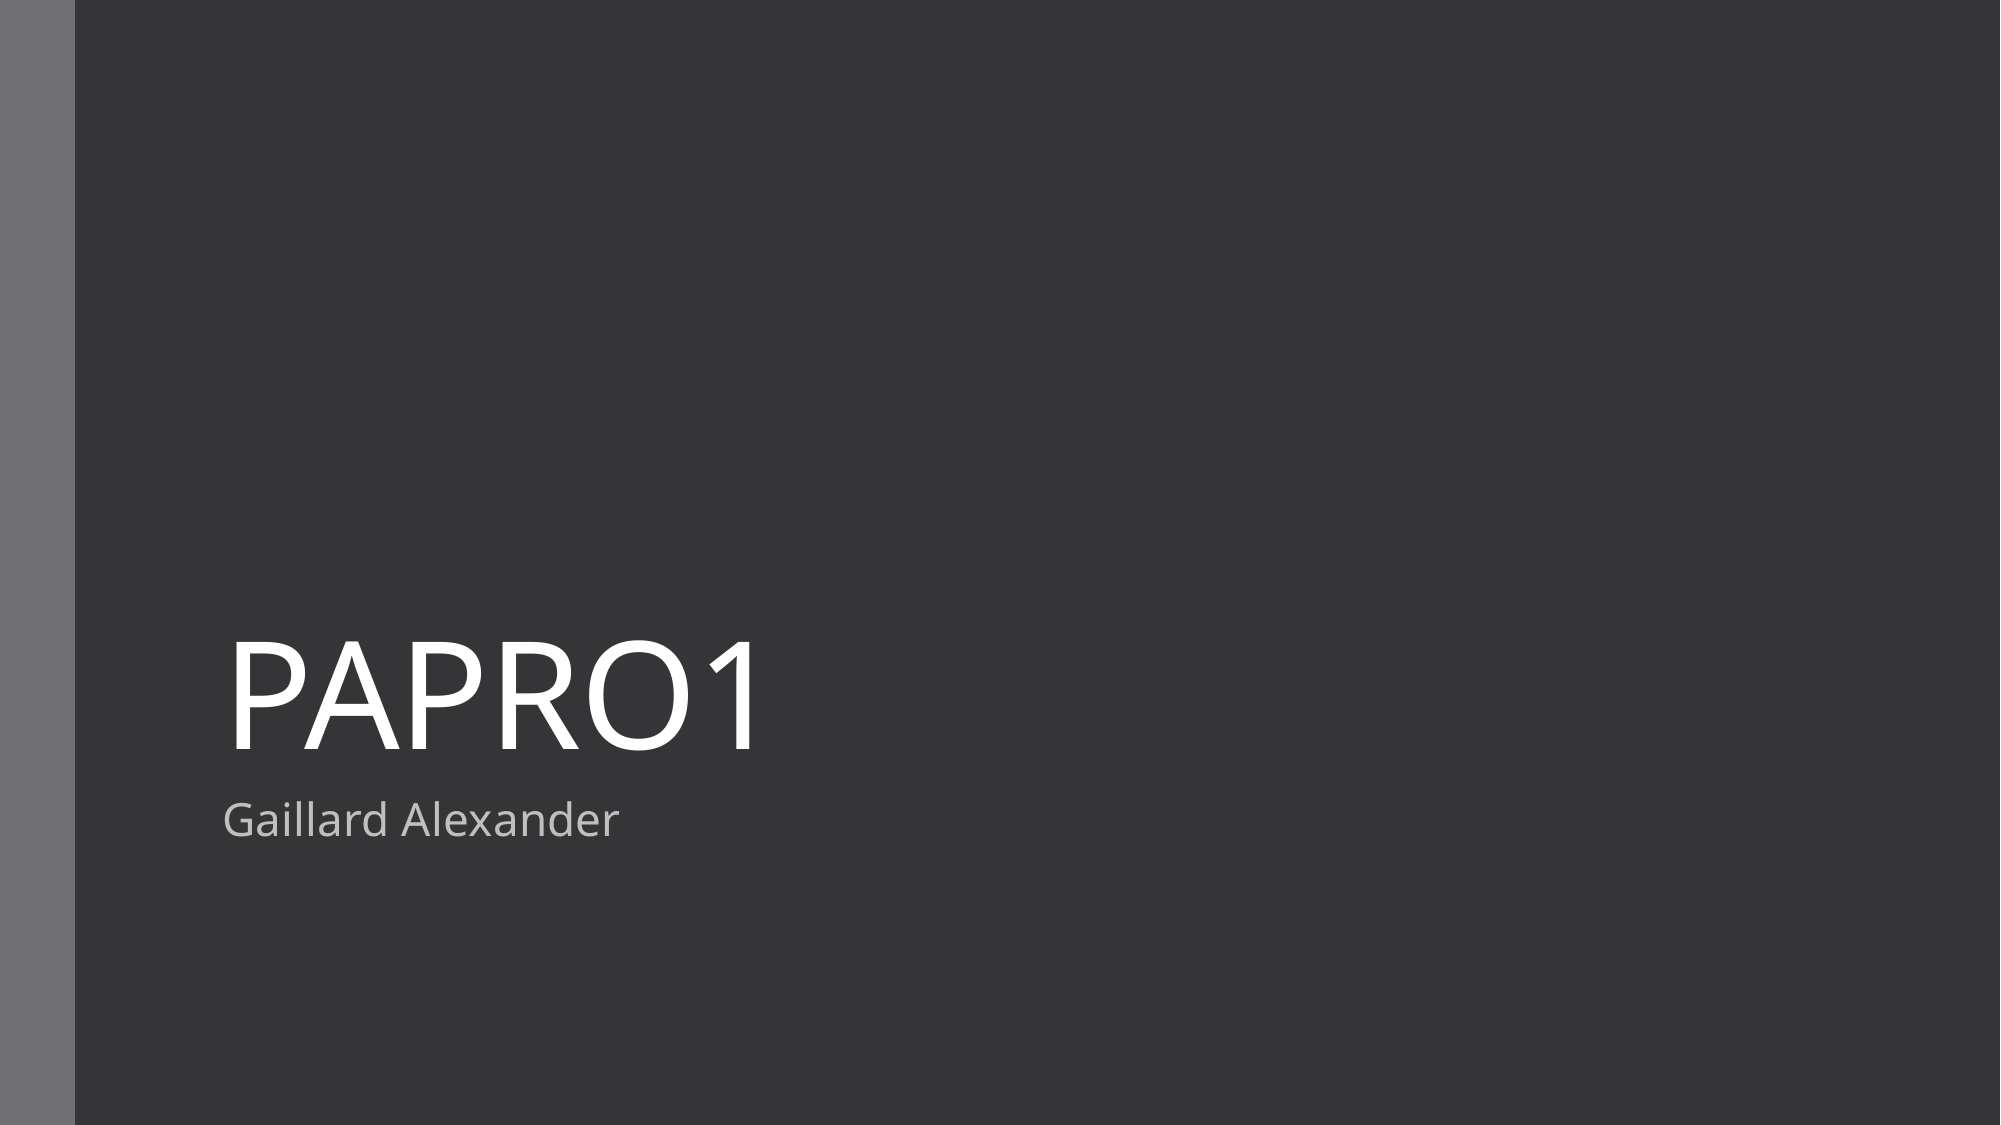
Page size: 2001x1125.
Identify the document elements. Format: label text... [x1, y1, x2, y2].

subtitle Gaillard Alexander [206, 787, 1752, 1066]
title PAPRO1 [206, 124, 1752, 787]
